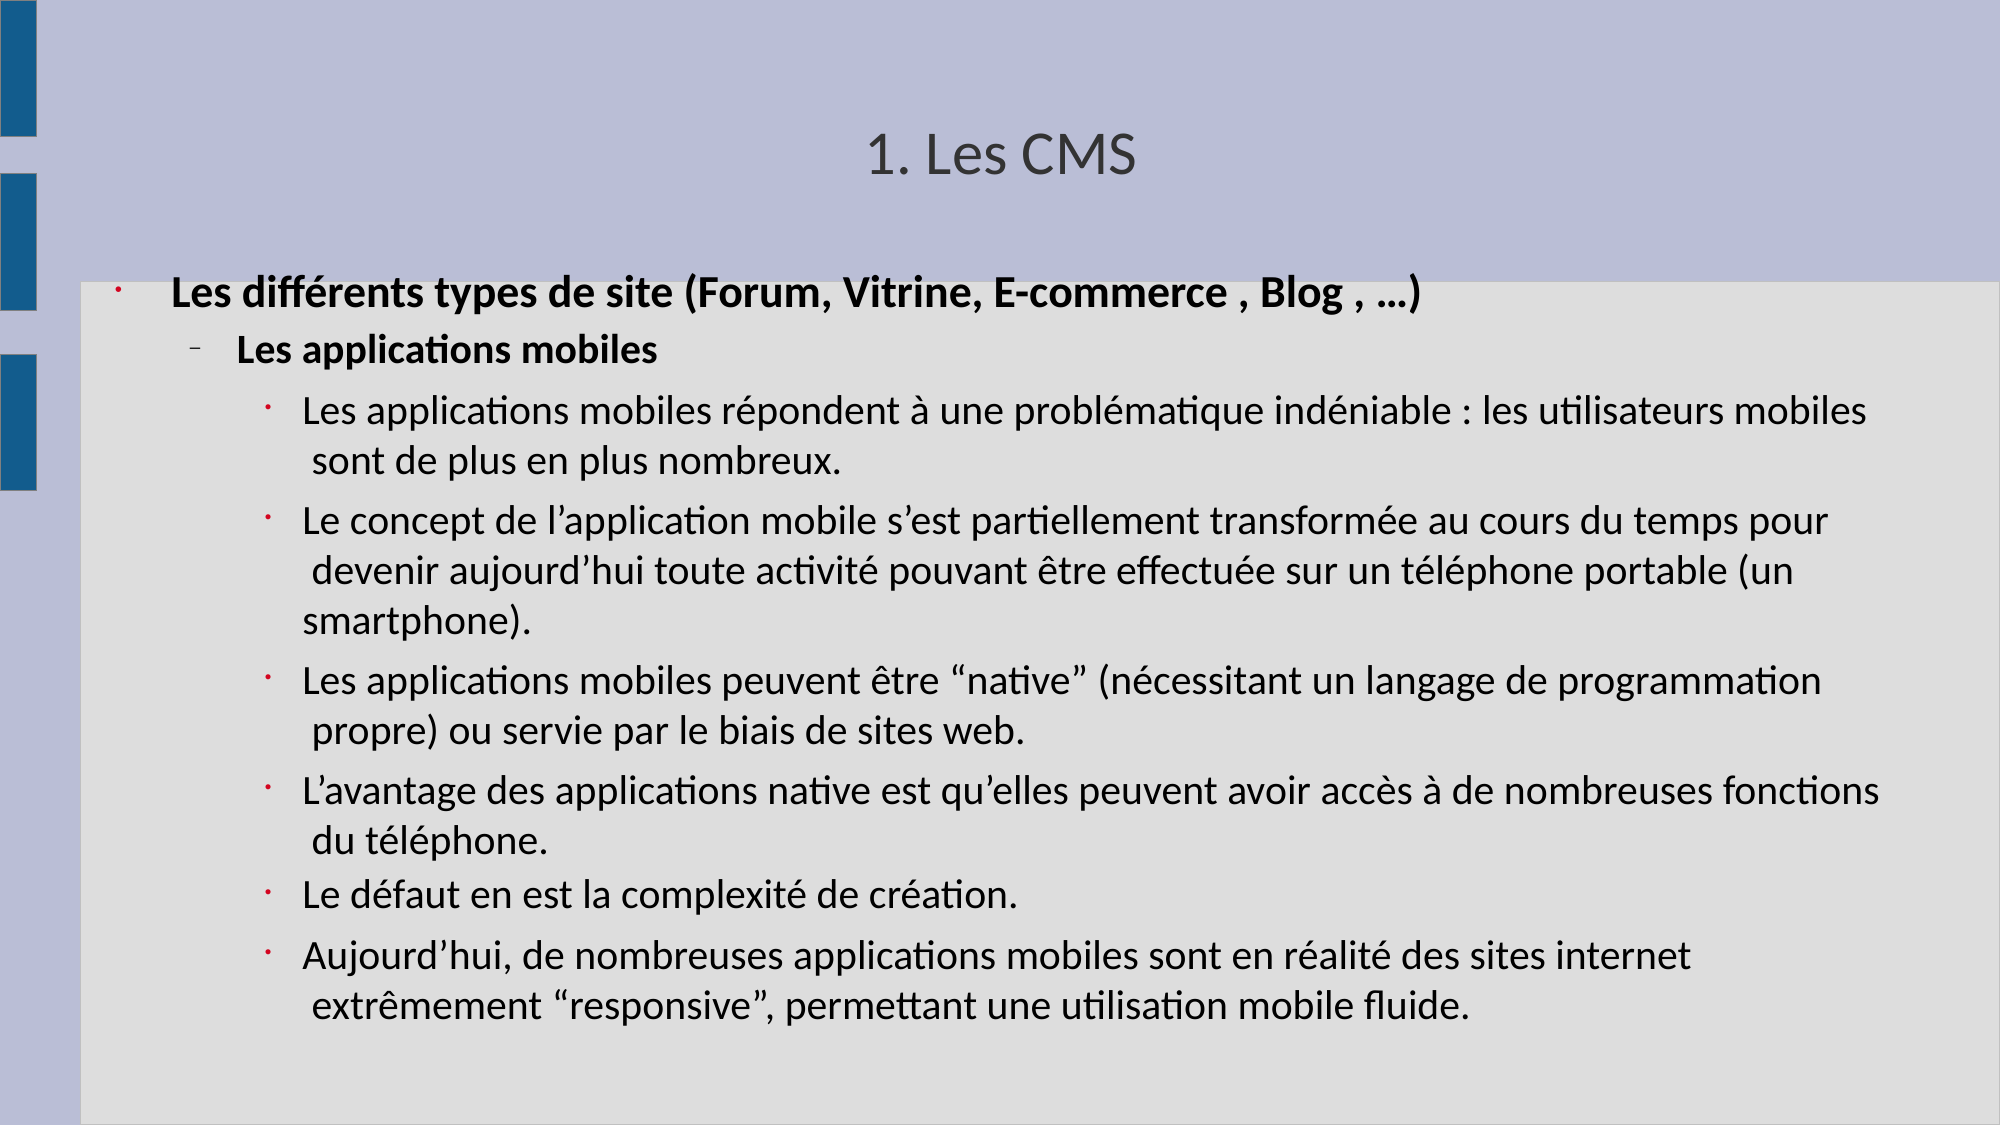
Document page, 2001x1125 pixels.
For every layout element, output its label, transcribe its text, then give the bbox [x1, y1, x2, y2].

title 1. Les CMS [859, 109, 1141, 253]
text_box Les différents types de site (Forum, Vitrine, E-commerce , Blog , …) Les applications mobiles Les applications mobiles répondent à une problématique indéniable : les utilisateurs mobiles sont de plus en plus nombreux. Le concept de l’application mobile s’est partiellement transformée au cours du temps pour devenir aujourd’hui toute activité pouvant être effectuée sur un téléphone portable (un smartphone). Les applications mobiles peuvent être “native” (nécessitant un langage de programmation propre) ou servie par le biais de sites web. L’avantage des applications native est qu’elles peuvent avoir accès à de nombreuses fonctions du téléphone. Le défaut en est la complexité de création. Aujourd’hui, de nombreuses applications mobiles sont en réalité des sites internet extrêmement “responsive”, permettant une utilisation mobile fluide. [112, 253, 1884, 1028]
